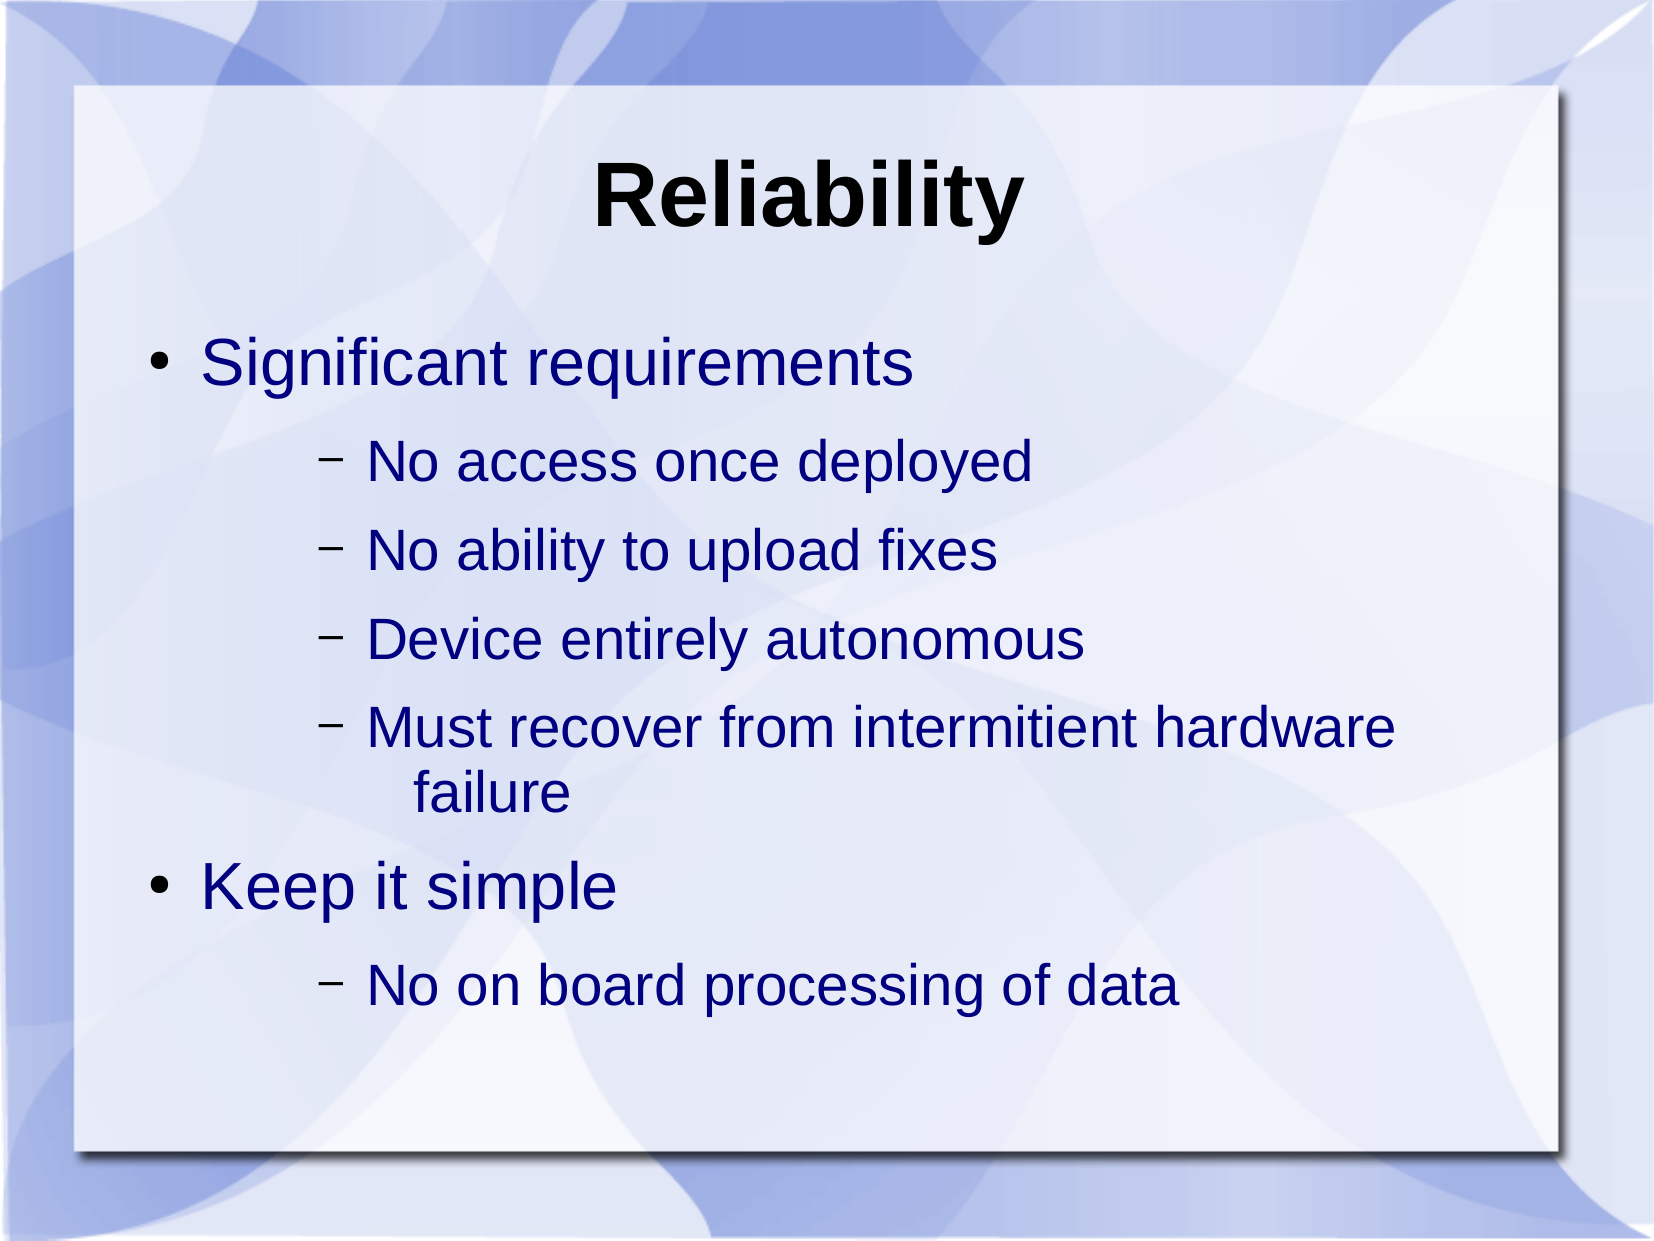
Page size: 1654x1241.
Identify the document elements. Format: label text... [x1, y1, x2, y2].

picture [0, 0, 1654, 1241]
title Reliability [82, 98, 1536, 291]
list Significant requirements No access once deployed No ability to upload fixes Device entirely autonomous Must recover from intermitient hardware failure Keep it simple No on board processing of data [129, 324, 1489, 1017]
